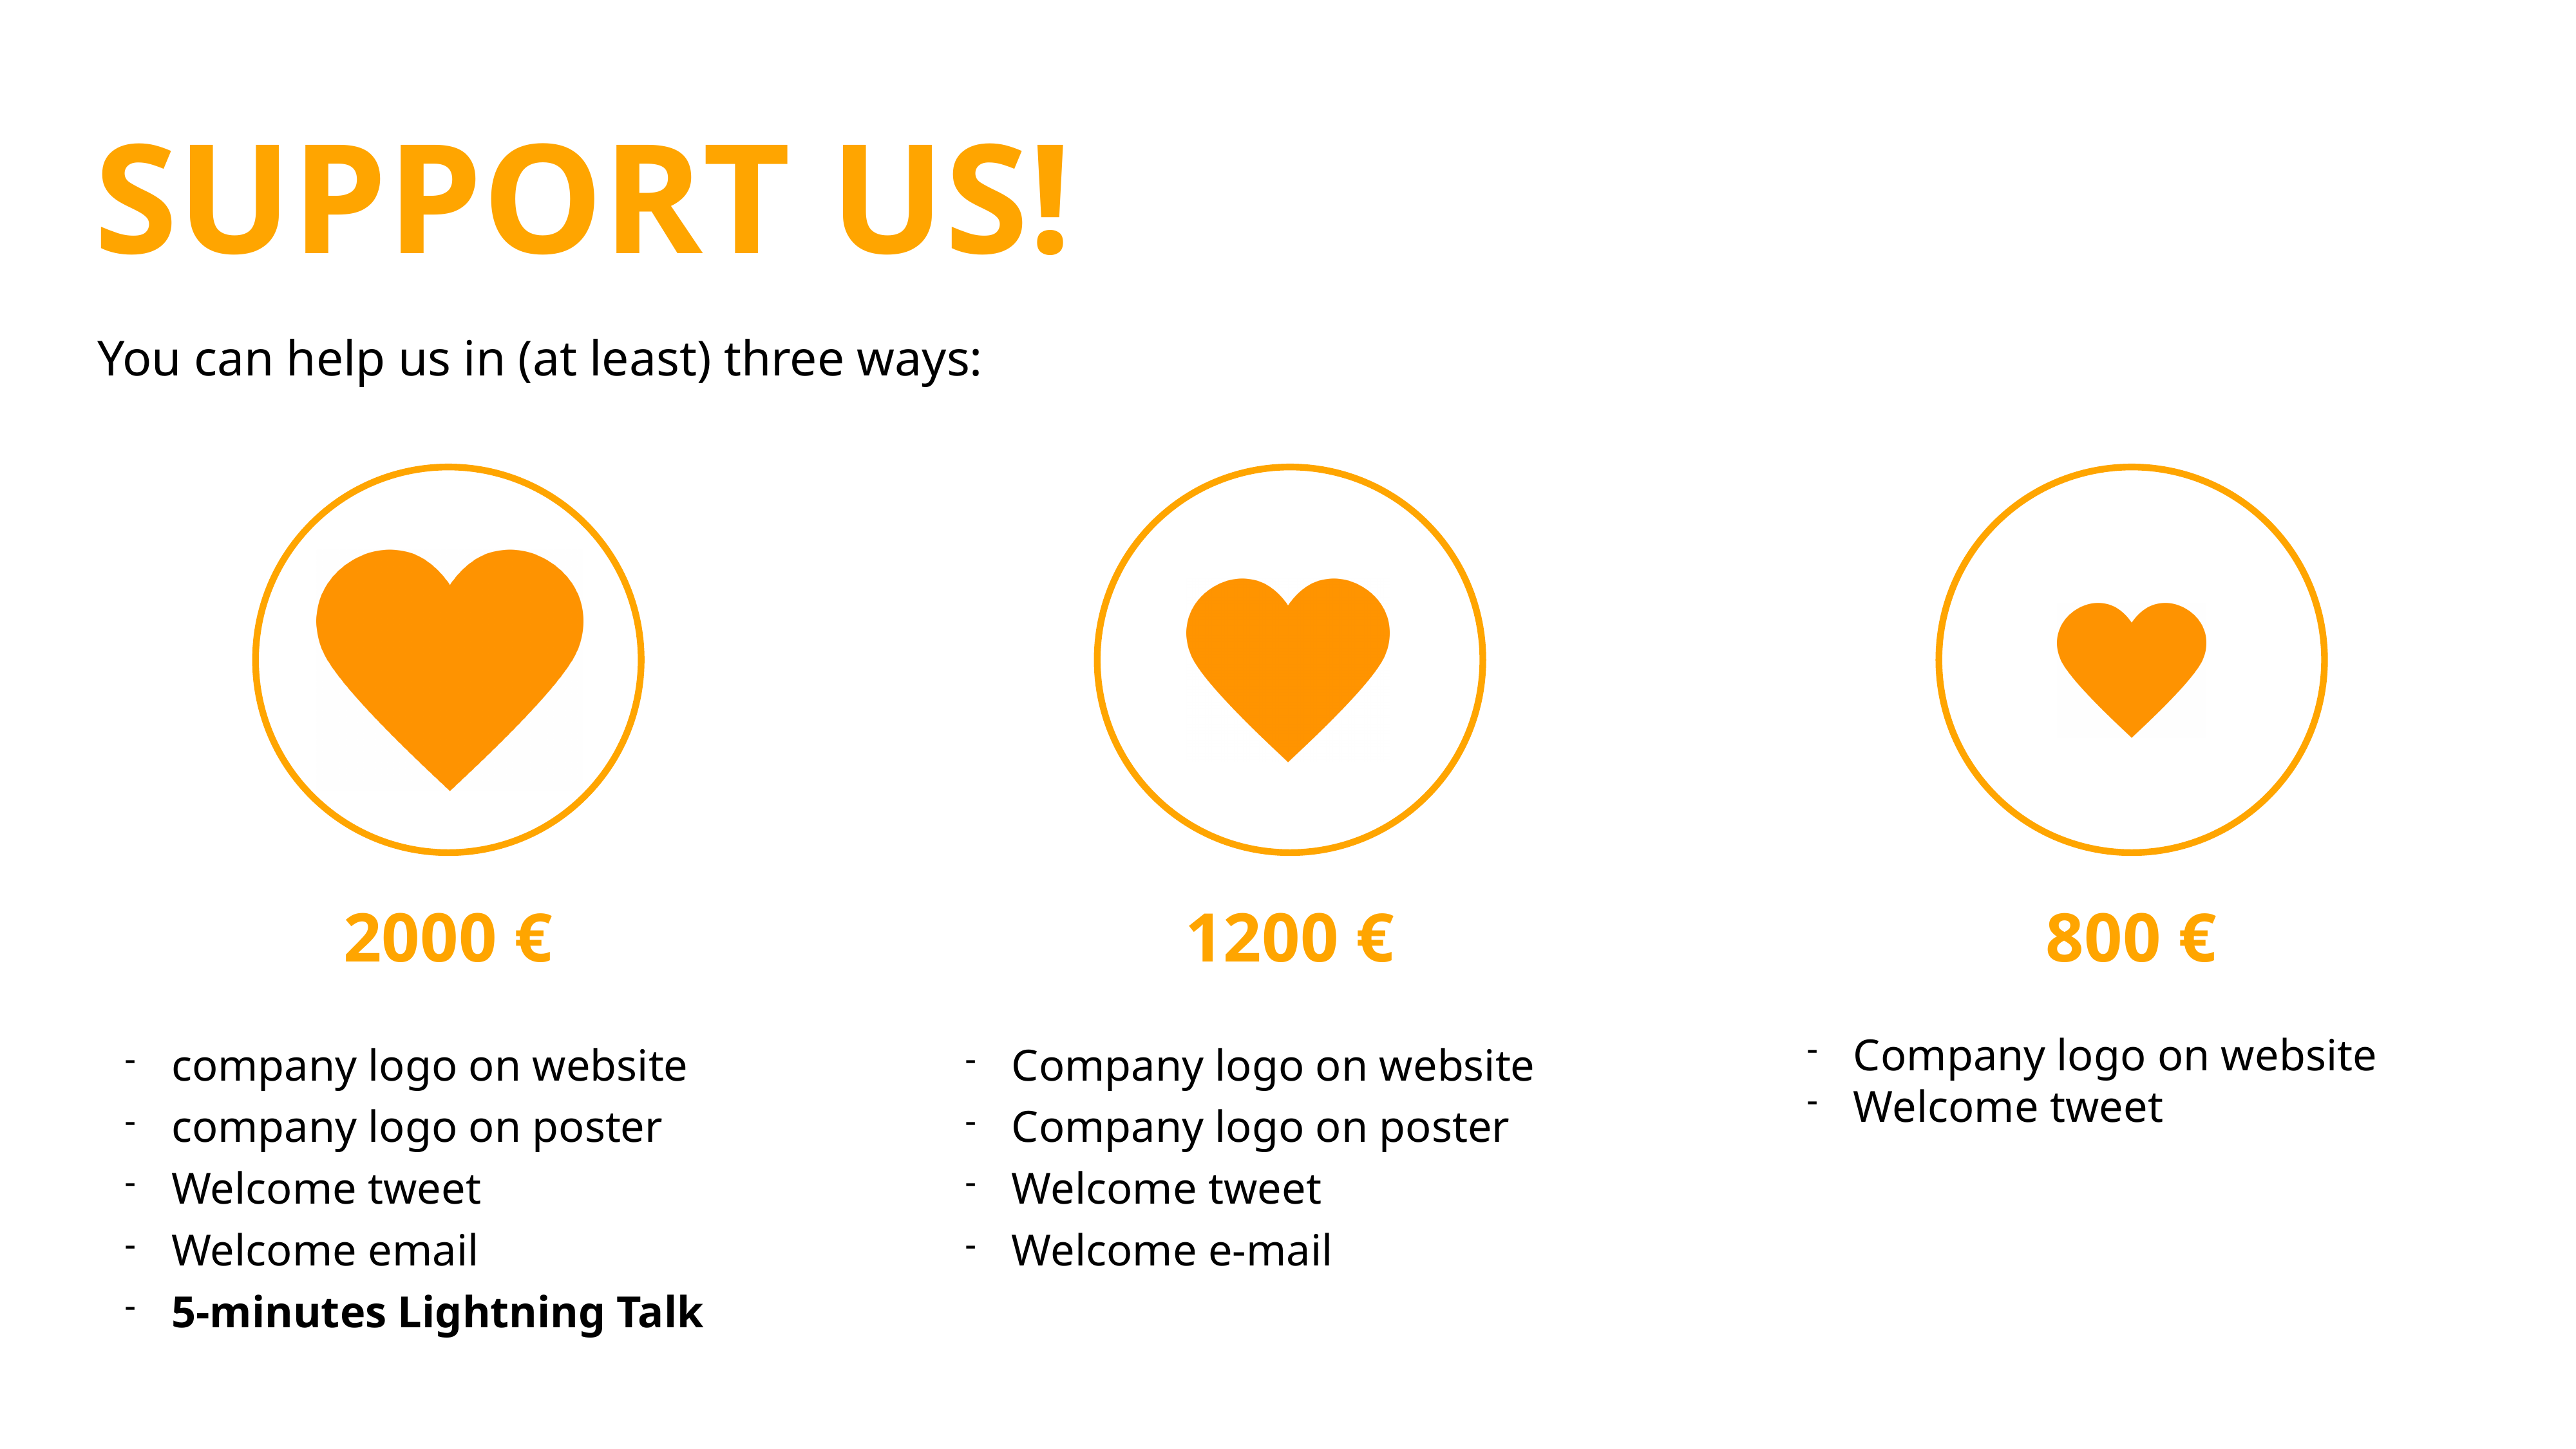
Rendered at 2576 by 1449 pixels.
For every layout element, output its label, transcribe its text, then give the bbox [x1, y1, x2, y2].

text_box 1200 € [1179, 889, 1401, 981]
title SUPPORT US! [94, 71, 2313, 314]
text_box 2000 € [338, 889, 559, 981]
text_box Company logo on website Company logo on poster Welcome tweet Welcome e-mail [965, 1027, 1615, 1275]
picture [1186, 578, 1390, 762]
picture [2057, 603, 2206, 738]
text_box company logo on website company logo on poster Welcome tweet Welcome email 5-minutes Lightning Talk [124, 1027, 775, 1337]
picture [316, 549, 583, 791]
text_box 800 € [2040, 889, 2223, 981]
text_box You can help us in (at least) three ways: [91, 322, 1210, 391]
text_box Company logo on website Welcome tweet [1806, 1027, 2457, 1131]
